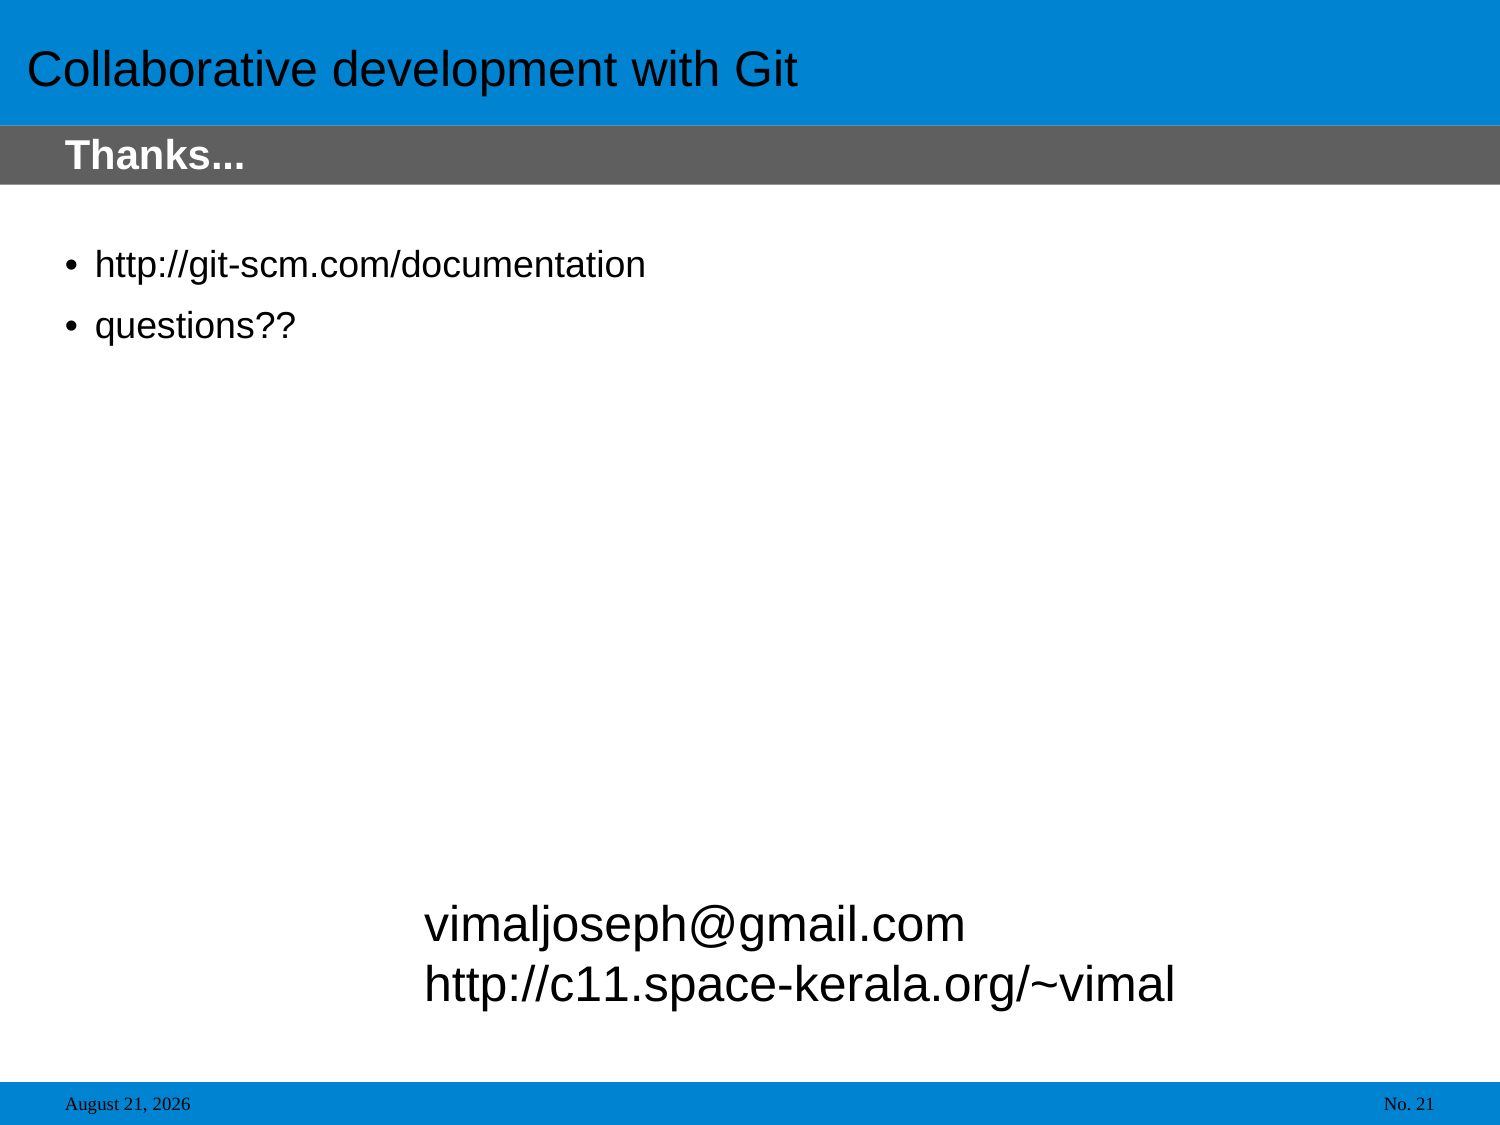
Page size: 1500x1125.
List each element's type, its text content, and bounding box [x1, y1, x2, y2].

title Thanks... [64, 125, 1436, 185]
text_box vimaljoseph@gmail.com http://c11.space-kerala.org/~vimal [409, 884, 1192, 1020]
list http://git-scm.com/documentation questions?? [64, 243, 1436, 987]
